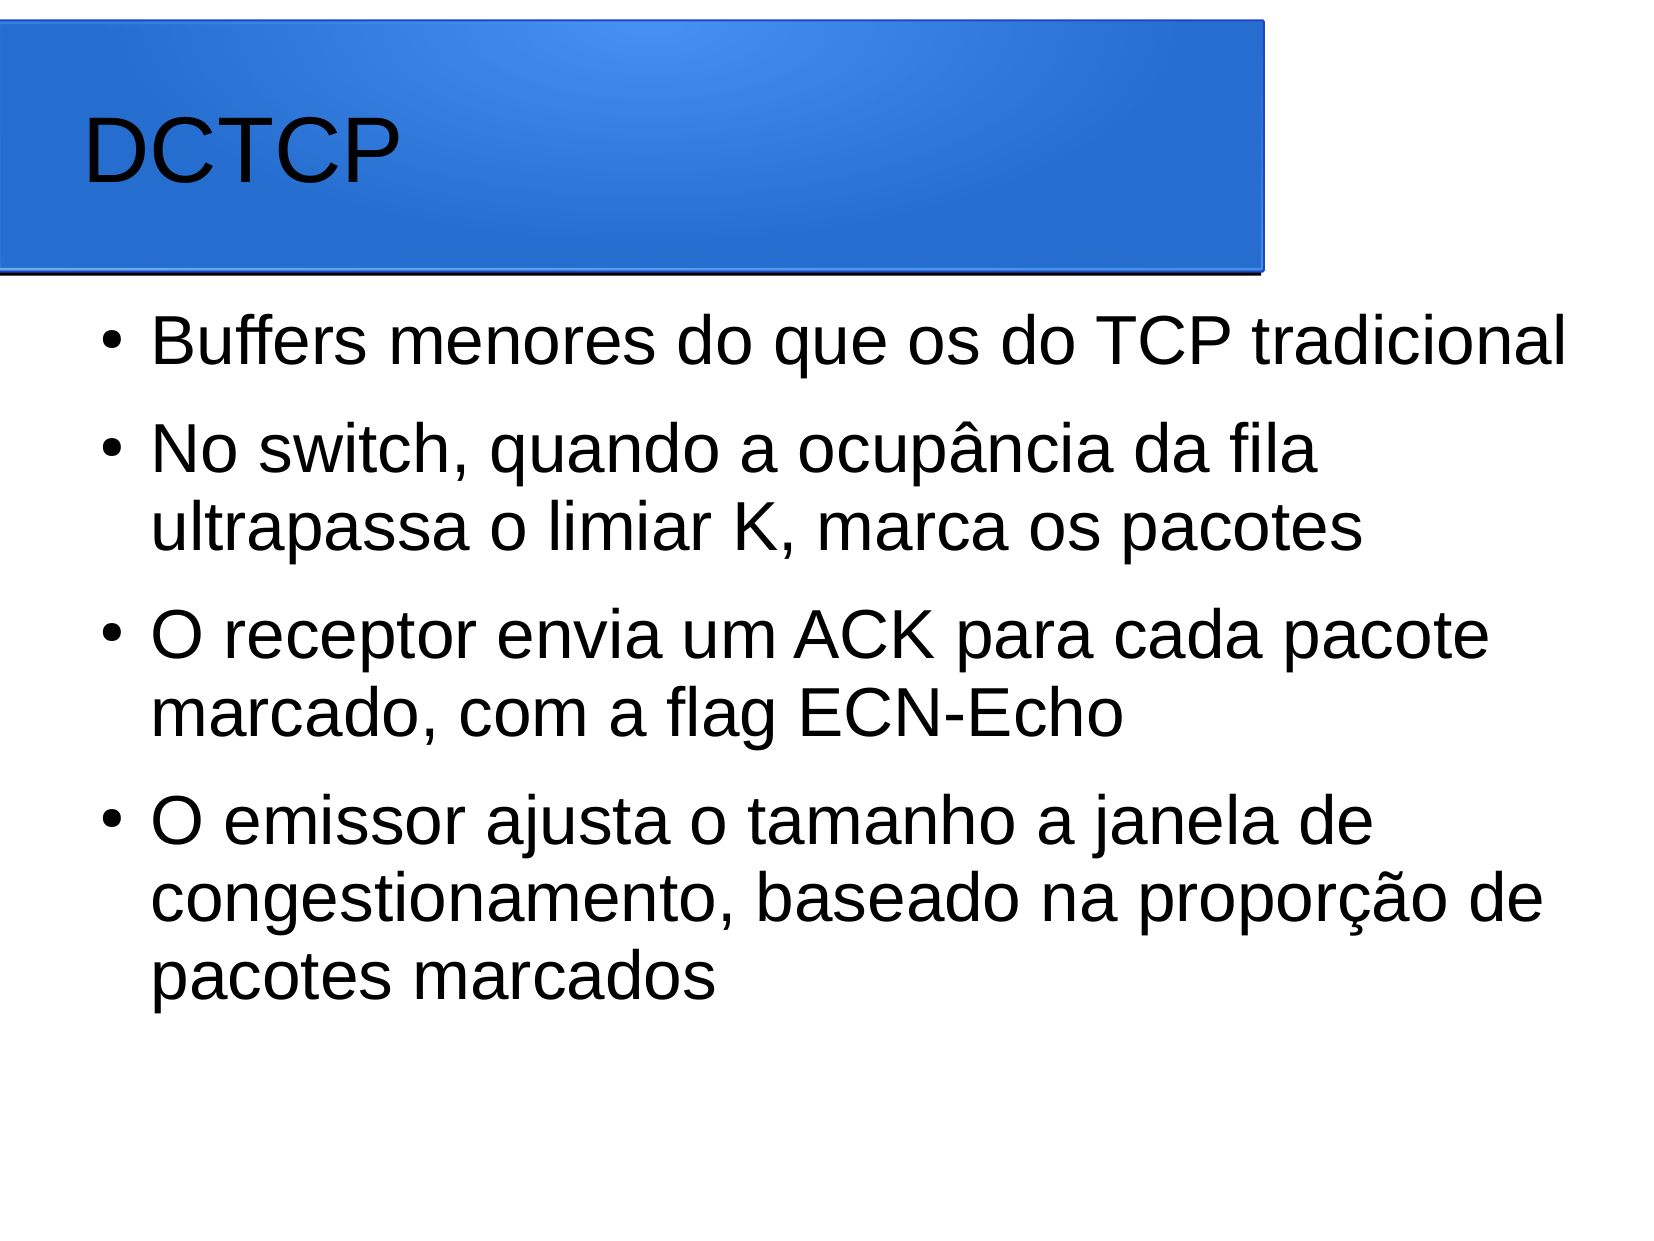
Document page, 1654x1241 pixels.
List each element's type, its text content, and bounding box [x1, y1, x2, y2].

list Buffers menores do que os do TCP tradicional No switch, quando a ocupância da fila ultrapassa o limiar K, marca os pacotes O receptor envia um ACK para cada pacote marcado, com a flag ECN-Echo O emissor ajusta o tamanho a janela de congestionamento, baseado na proporção de pacotes marcados [82, 302, 1571, 1022]
title DCTCP [82, 47, 1235, 252]
